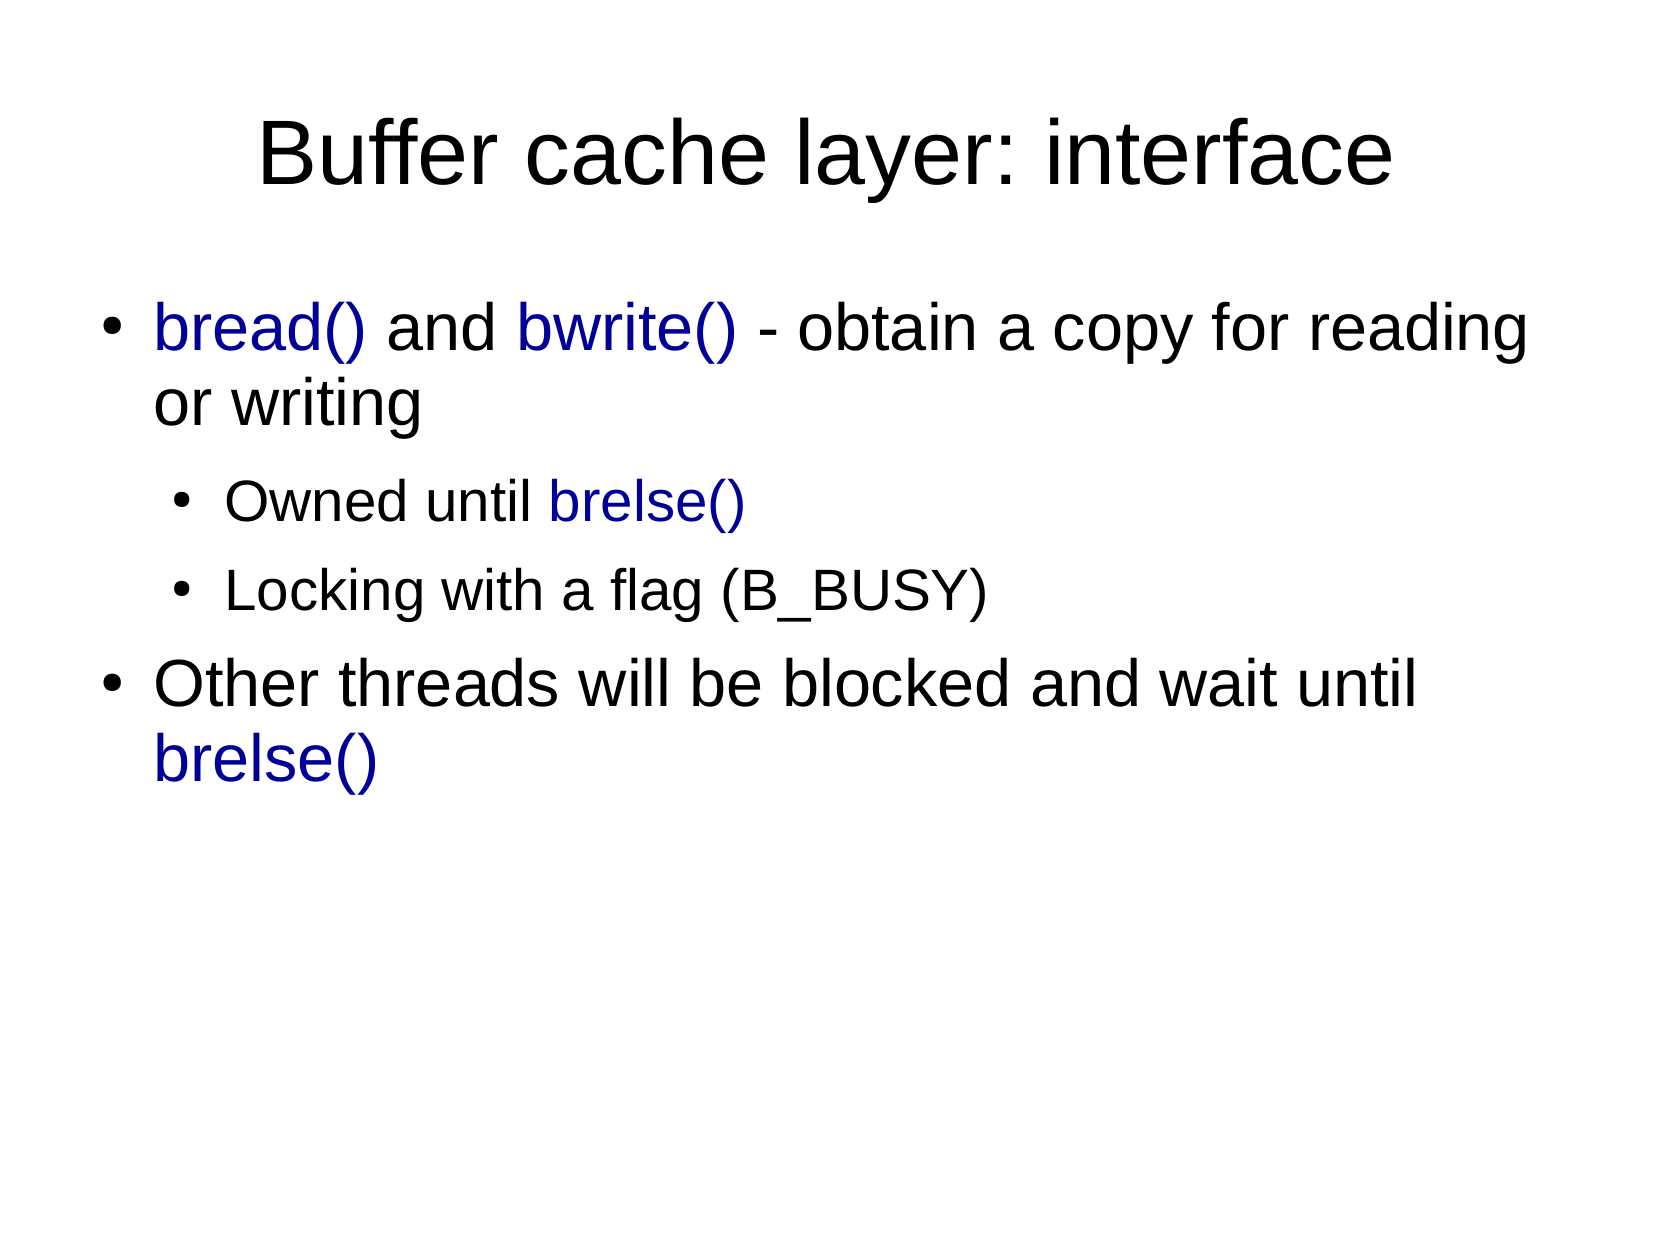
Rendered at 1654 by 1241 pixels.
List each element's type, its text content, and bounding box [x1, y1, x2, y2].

title Buffer cache layer: interface [82, 49, 1571, 257]
list bread() and bwrite() - obtain a copy for reading or writing Owned until brelse() Locking with a flag (B_BUSY) Other threads will be blocked and wait until brelse() [82, 290, 1571, 1010]
